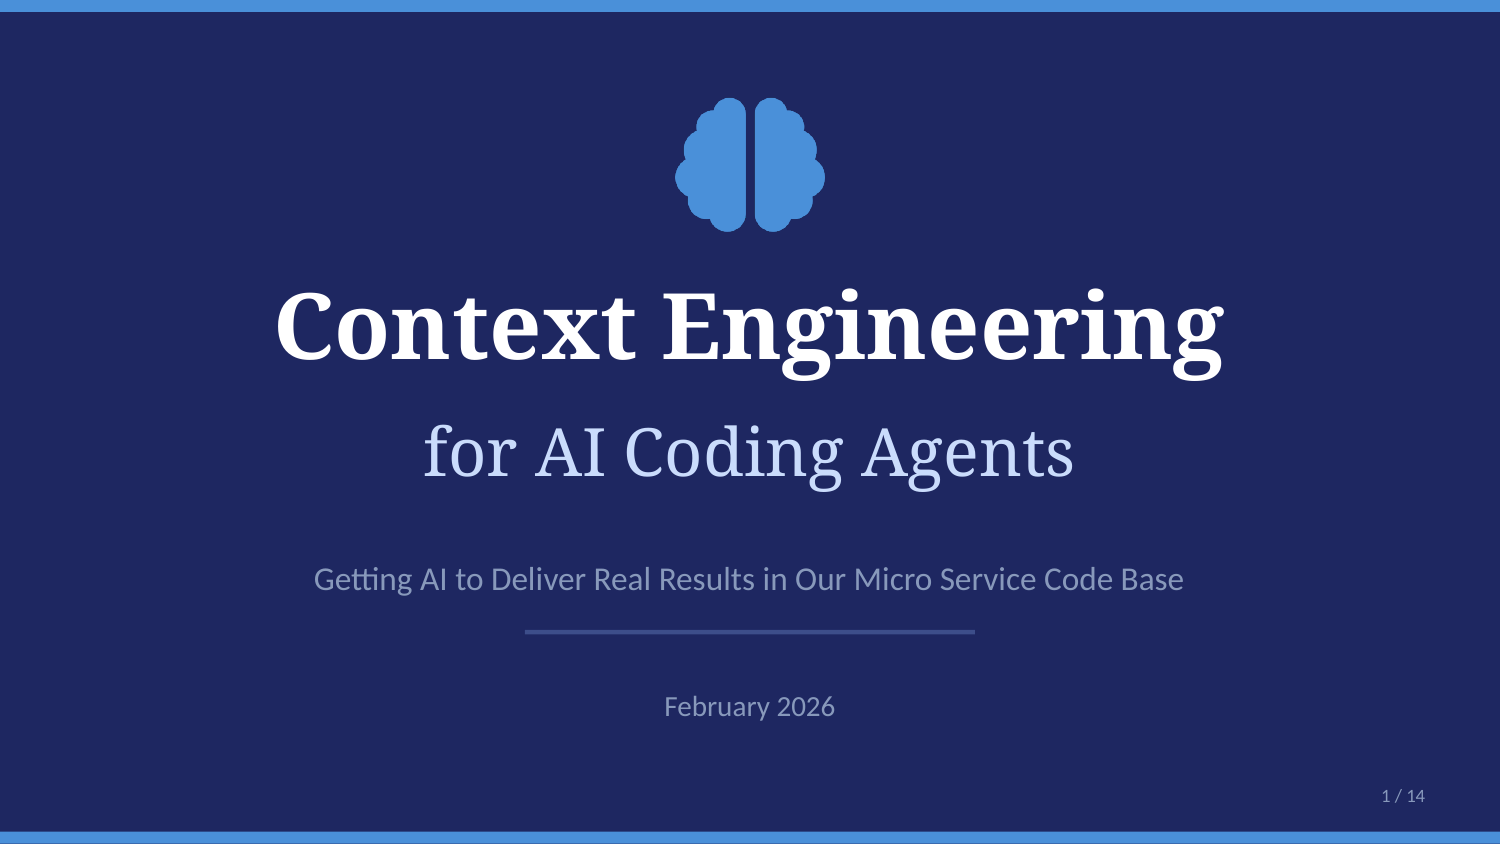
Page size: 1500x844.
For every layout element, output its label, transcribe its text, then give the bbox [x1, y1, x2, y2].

text_box February 2026 [224, 674, 1275, 735]
text_box [0, 0, 1500, 12]
text_box Getting AI to Deliver Real Results in Our Micro Service Code Base [224, 539, 1275, 615]
text_box [524, 629, 975, 635]
text_box [0, 831, 1500, 844]
text_box 1 / 14 [1289, 772, 1440, 818]
text_box for AI Coding Agents [74, 397, 1425, 503]
picture [675, 89, 825, 240]
text_box Context Engineering [74, 254, 1425, 390]
